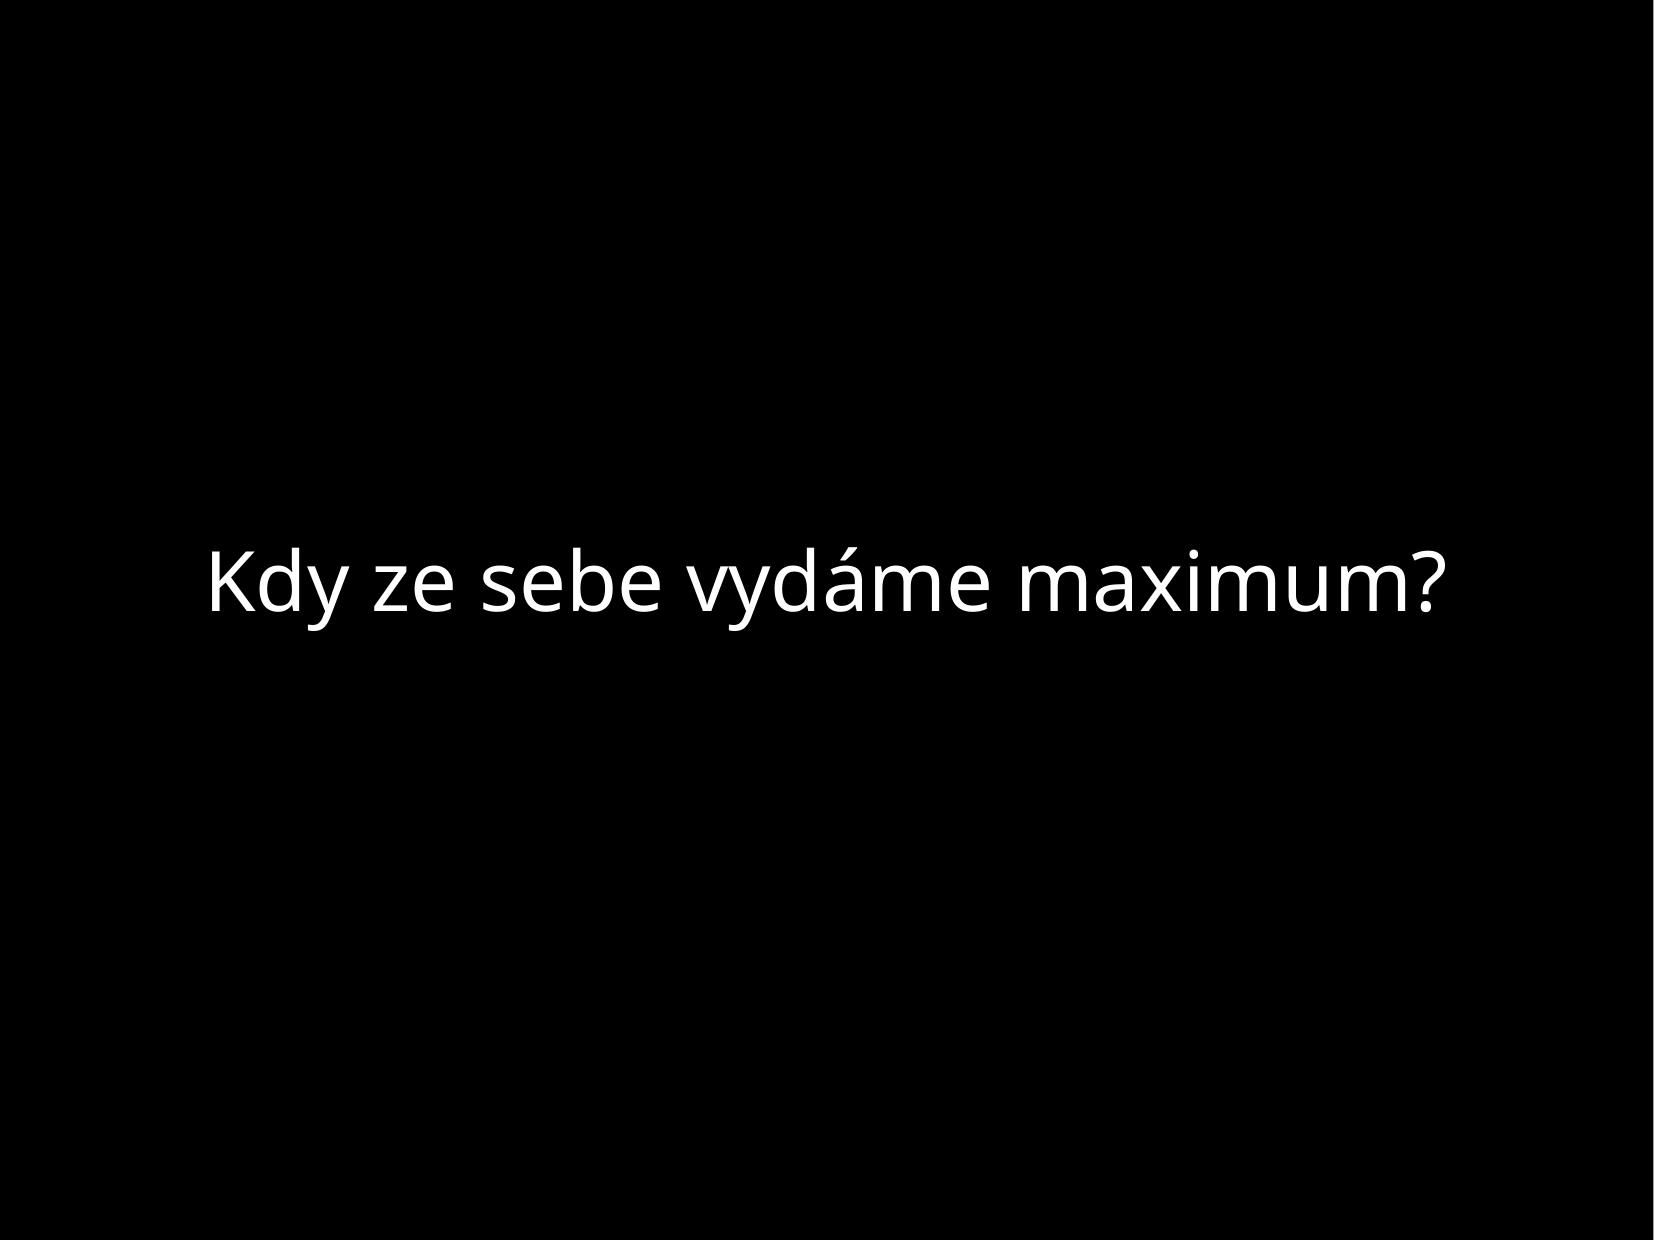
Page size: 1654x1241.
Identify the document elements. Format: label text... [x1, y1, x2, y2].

subtitle Kdy ze sebe vydáme maximum? [82, 56, 1571, 1102]
